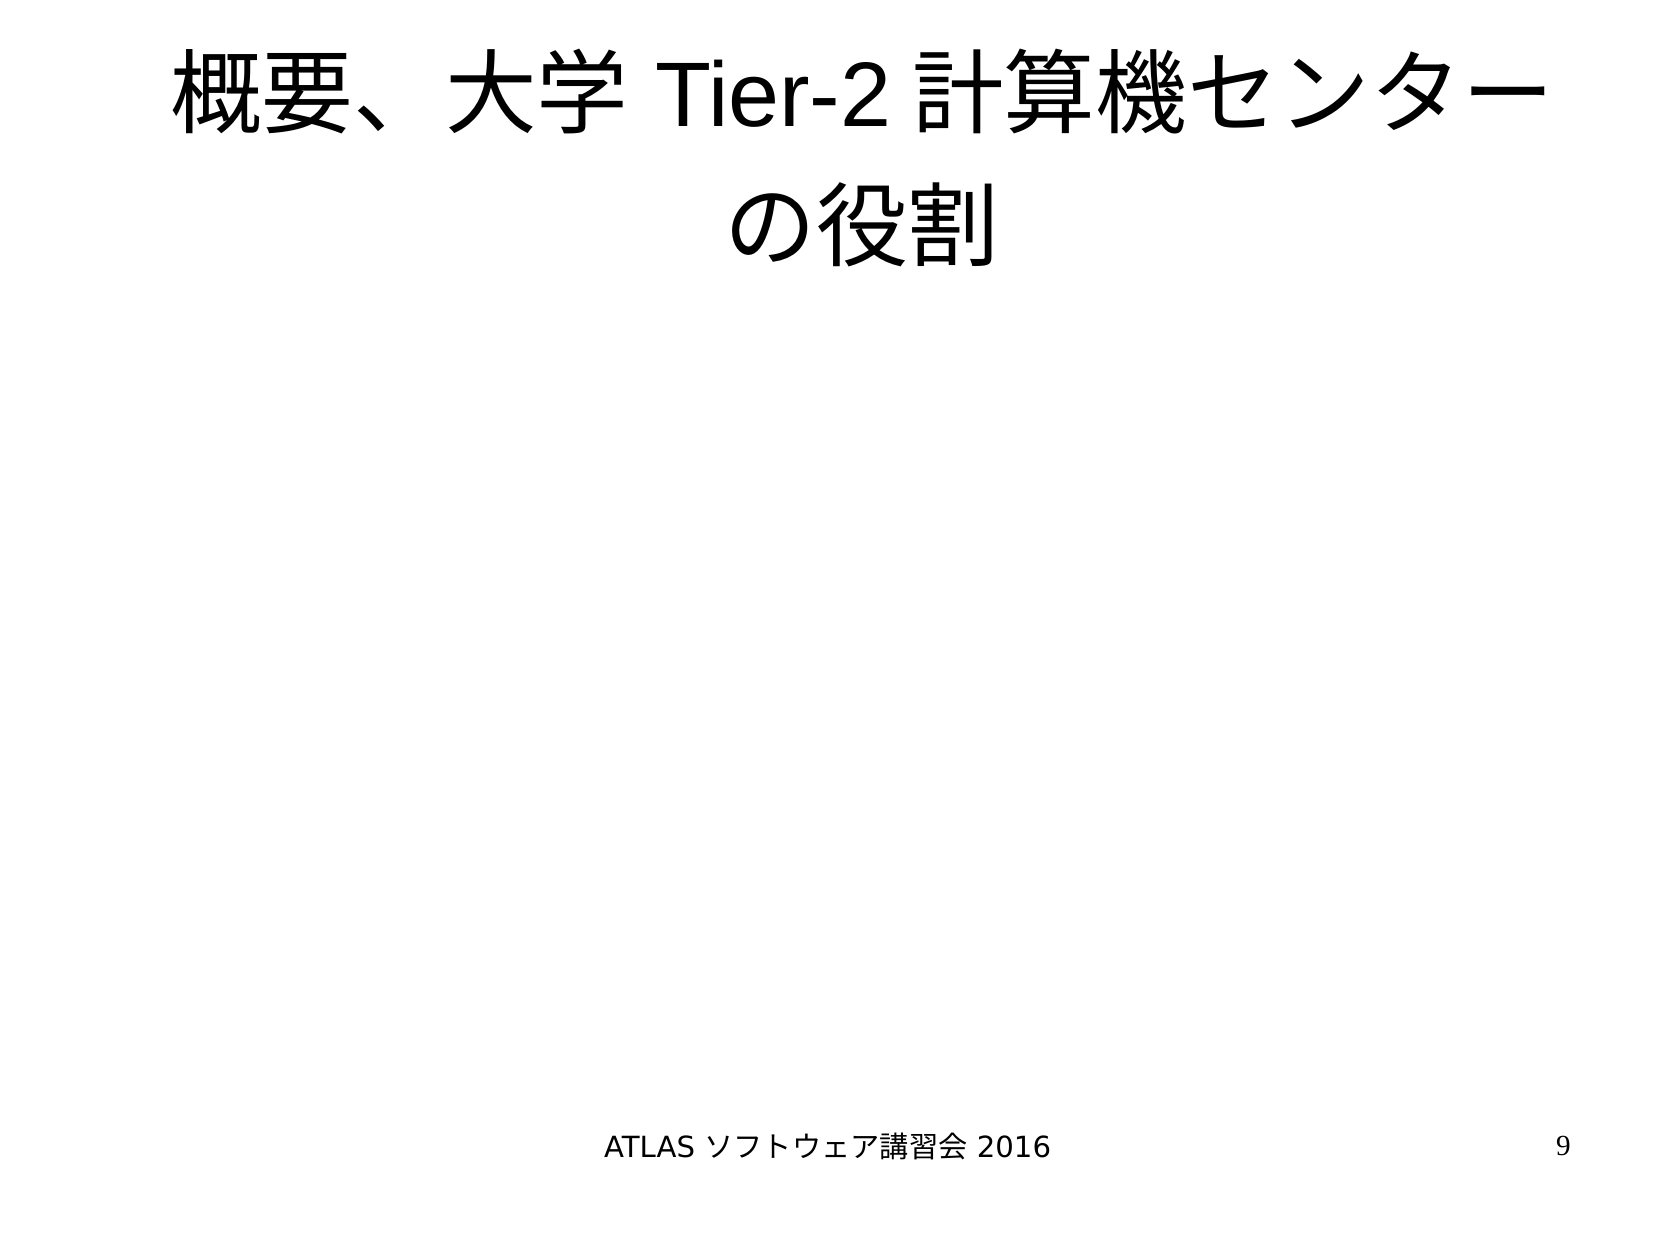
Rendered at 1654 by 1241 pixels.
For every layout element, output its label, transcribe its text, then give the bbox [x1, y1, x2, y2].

title 概要、大学Tier-2計算機センターの役割 [82, 35, 1571, 271]
